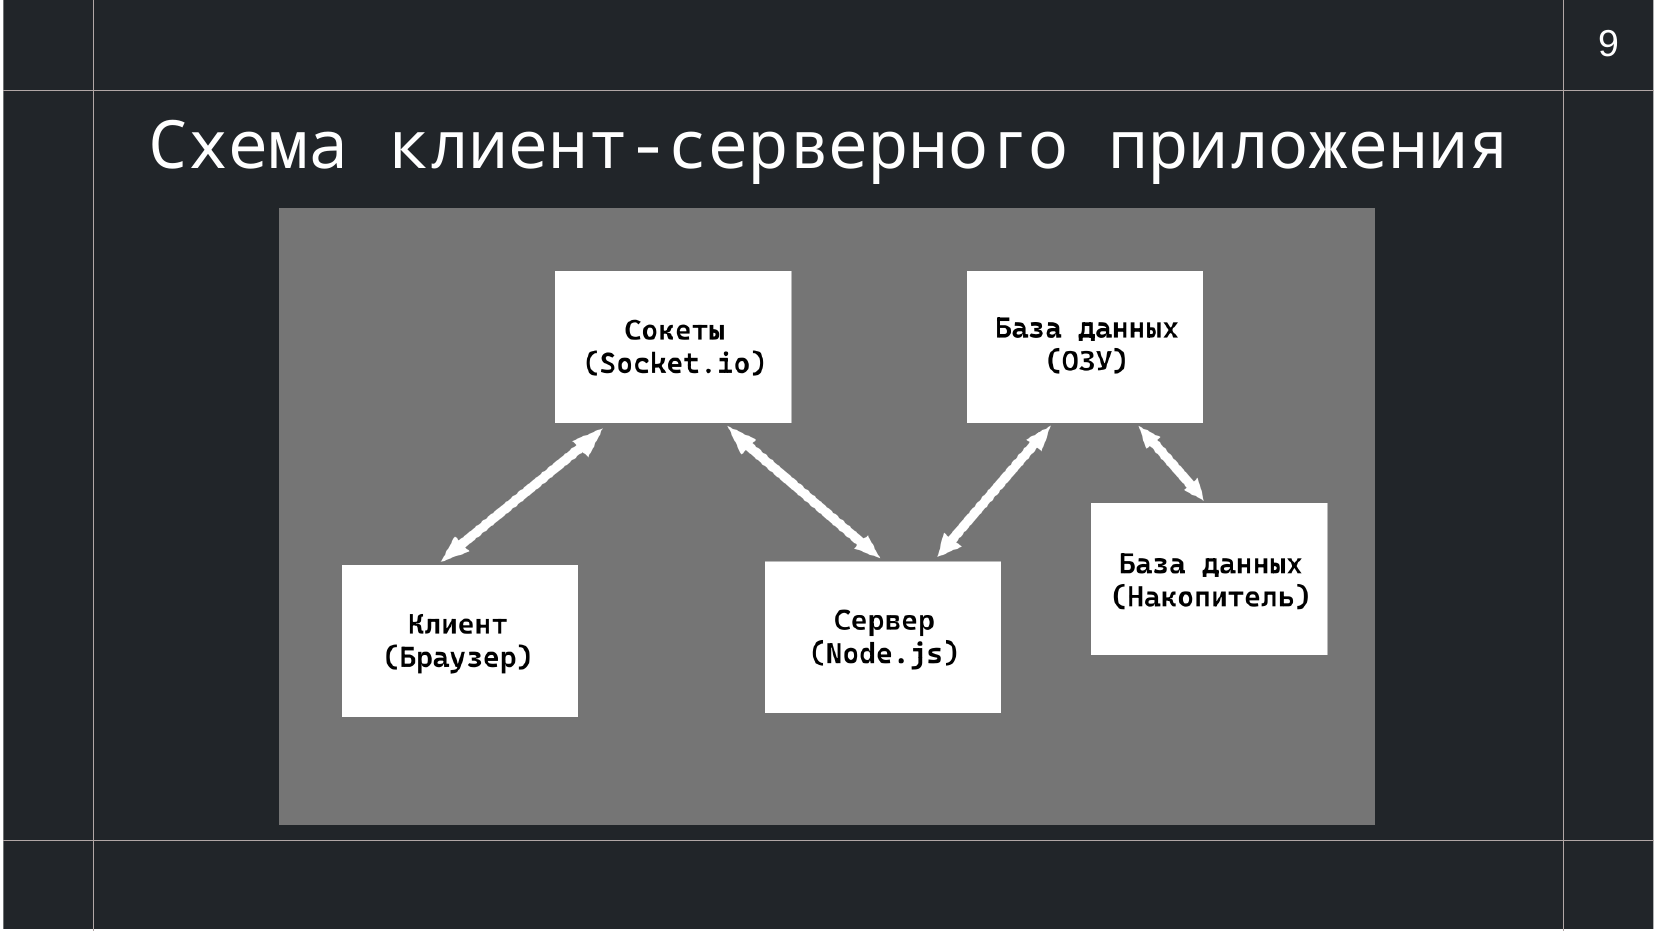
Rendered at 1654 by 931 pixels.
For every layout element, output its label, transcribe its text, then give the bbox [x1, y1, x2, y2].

text_box Схема клиент-серверного приложения [93, 90, 1564, 183]
text_box <номер> [1517, 15, 1654, 86]
picture [279, 208, 1375, 826]
